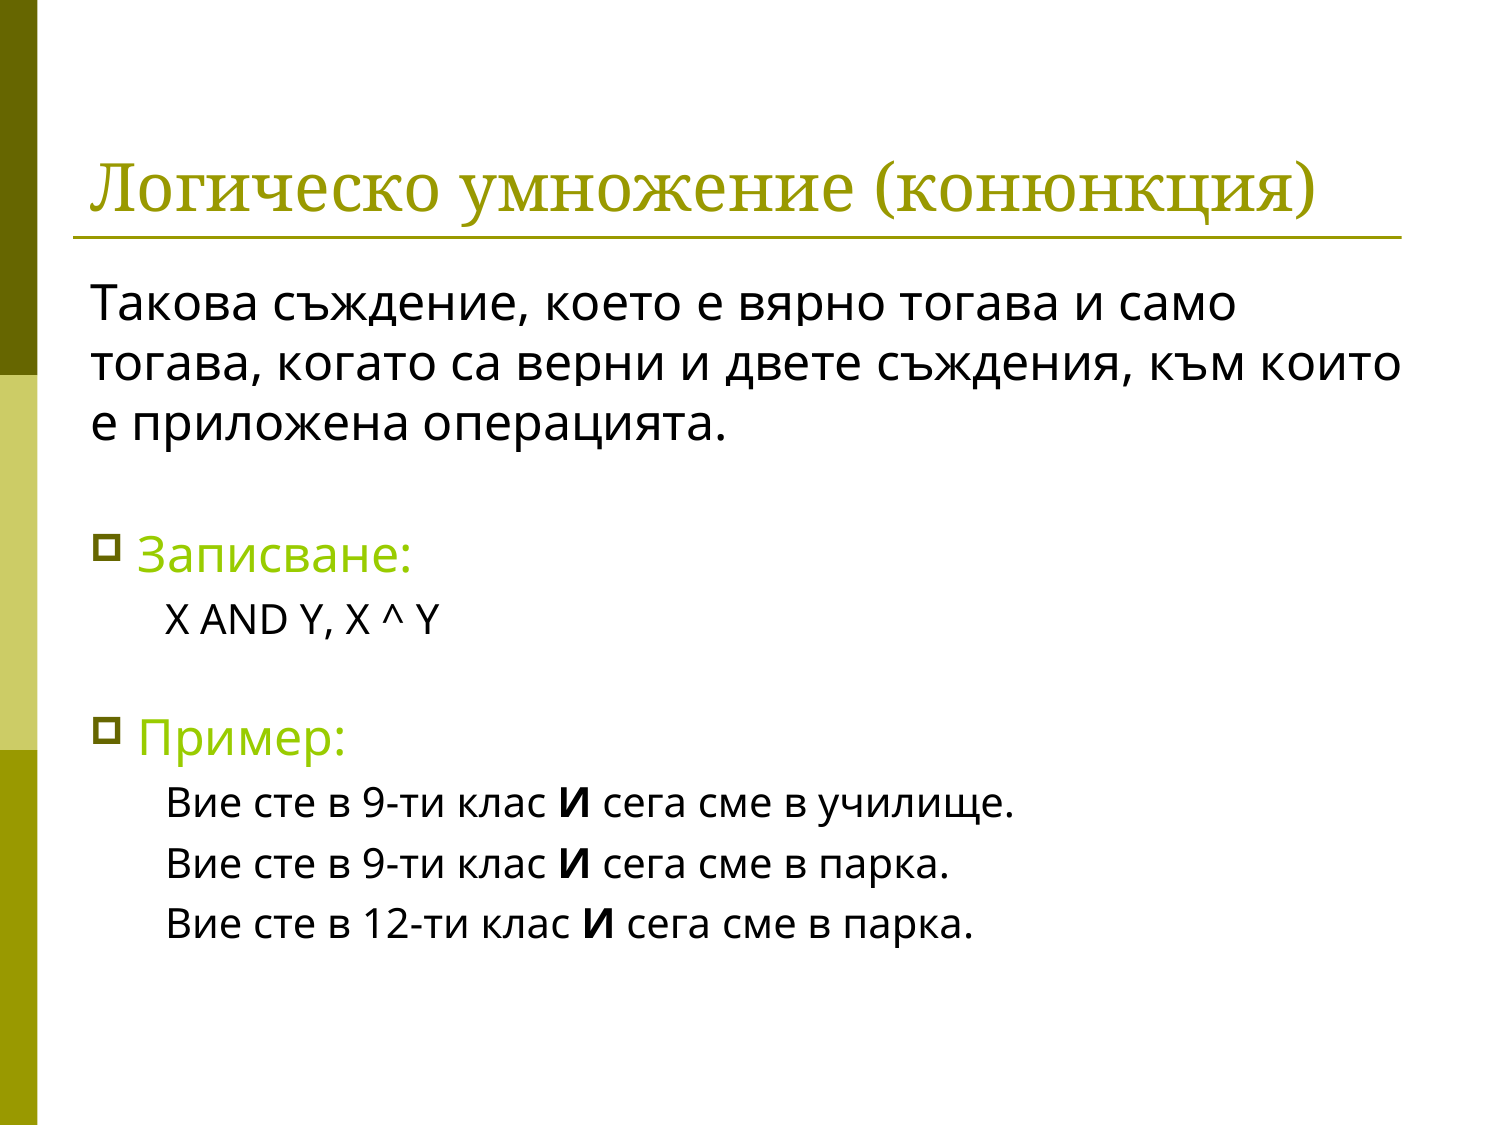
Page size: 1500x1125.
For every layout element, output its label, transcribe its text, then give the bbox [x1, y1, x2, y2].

list Такова съждение, което е вярно тогава и само тогава, когато са верни и двете съждения, към които е приложена операцията. Записване: X AND Y, X ^ Y Пример: Вие сте в 9-ти клас И сега сме в училище. Вие сте в 9-ти клас И сега сме в парка. Вие сте в 12-ти клас И сега сме в парка. [75, 262, 1438, 1075]
title Логическо умножение (конюнкция) [75, 45, 1500, 233]
